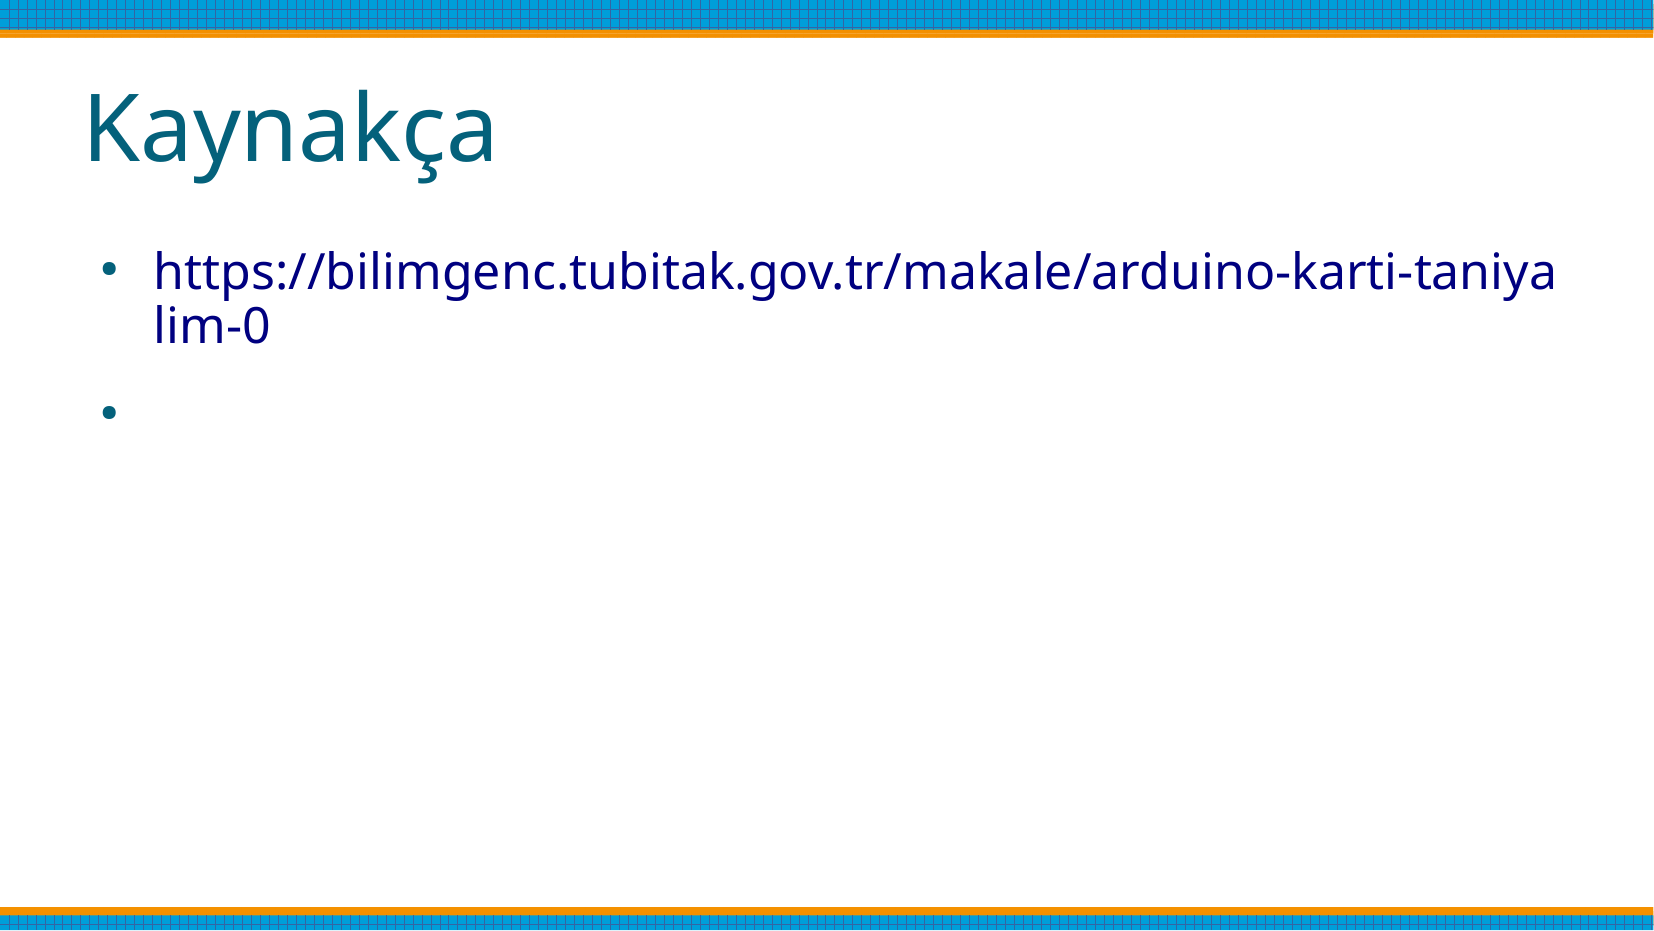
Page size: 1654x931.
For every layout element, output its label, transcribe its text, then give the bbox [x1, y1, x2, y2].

list https://bilimgenc.tubitak.gov.tr/makale/arduino-karti-taniyalim-0 [82, 236, 1571, 842]
title Kaynakça [82, 44, 1571, 207]
